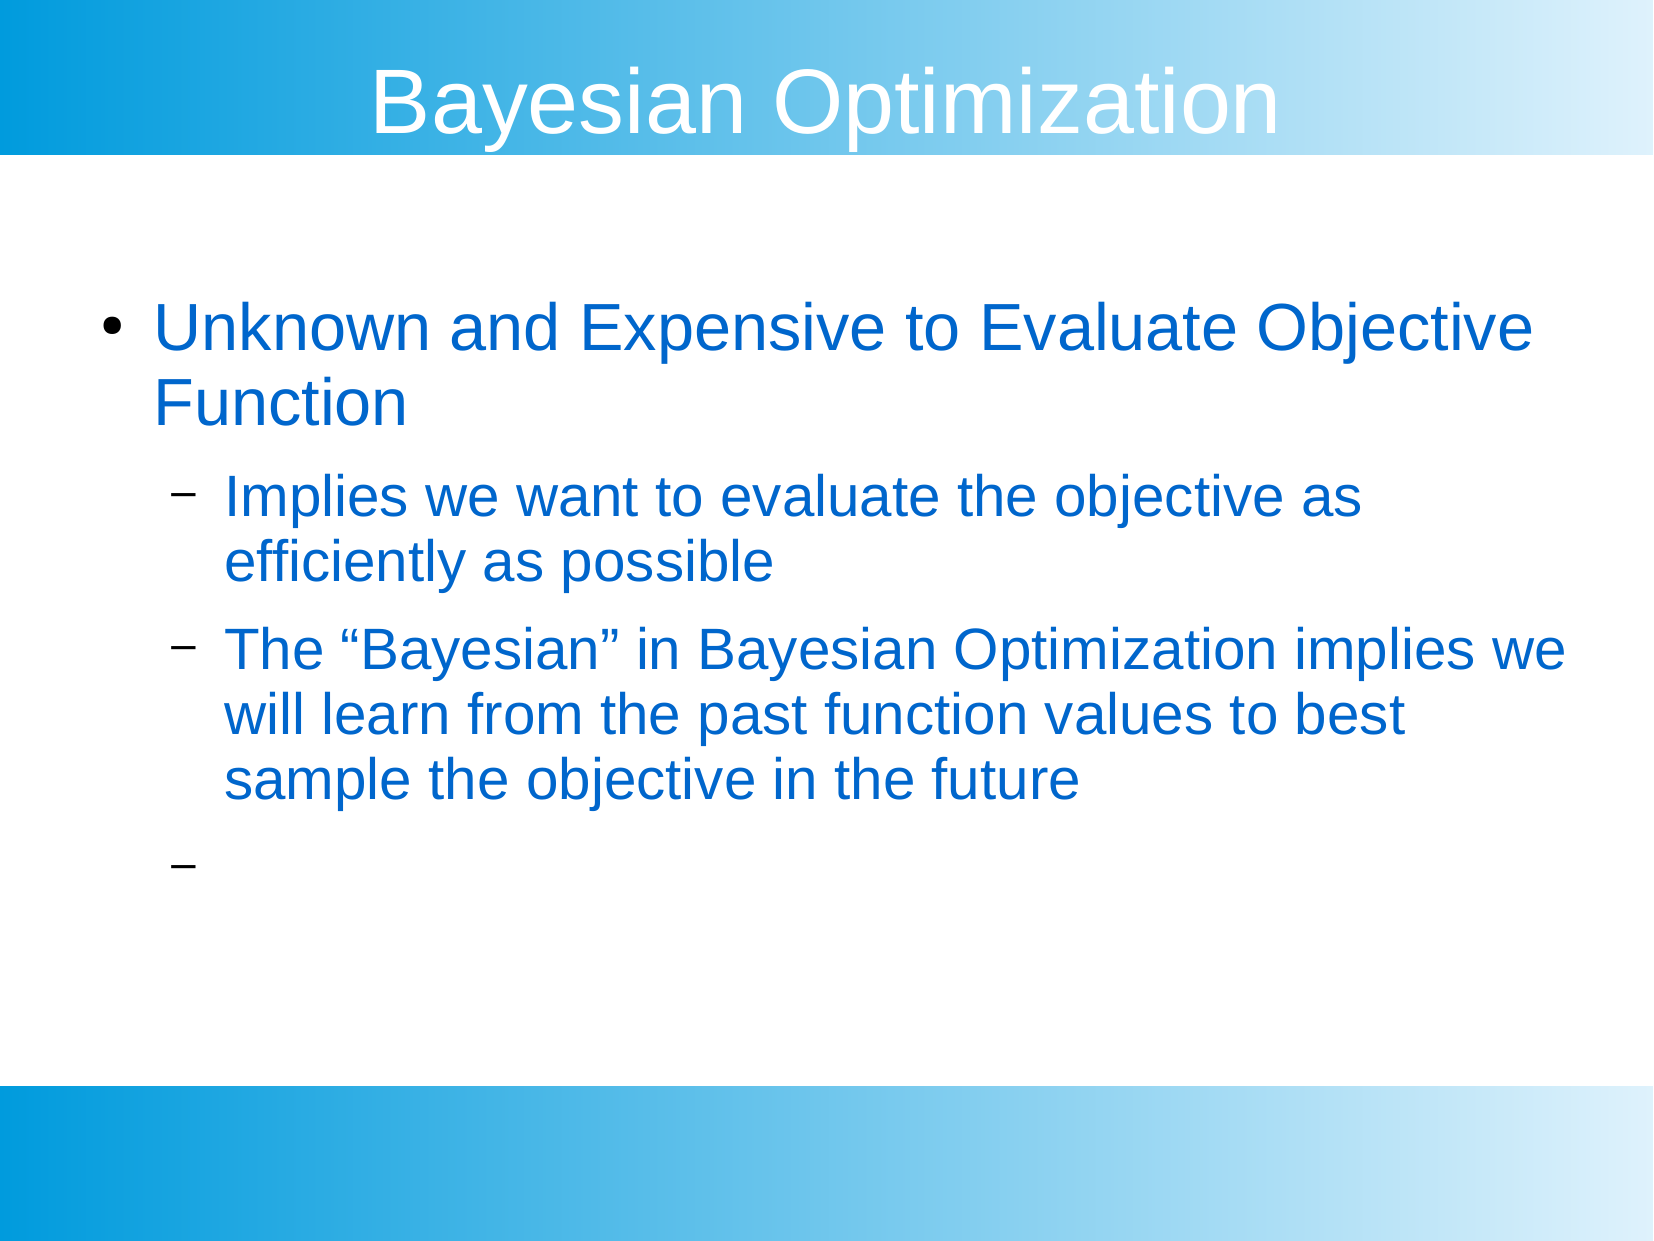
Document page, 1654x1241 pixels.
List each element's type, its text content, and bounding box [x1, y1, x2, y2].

list Unknown and Expensive to Evaluate Objective Function Implies we want to evaluate the objective as efficiently as possible The “Bayesian” in Bayesian Optimization implies we will learn from the past function values to best sample the objective in the future [82, 290, 1571, 1010]
title Bayesian Optimization [82, 49, 1571, 155]
